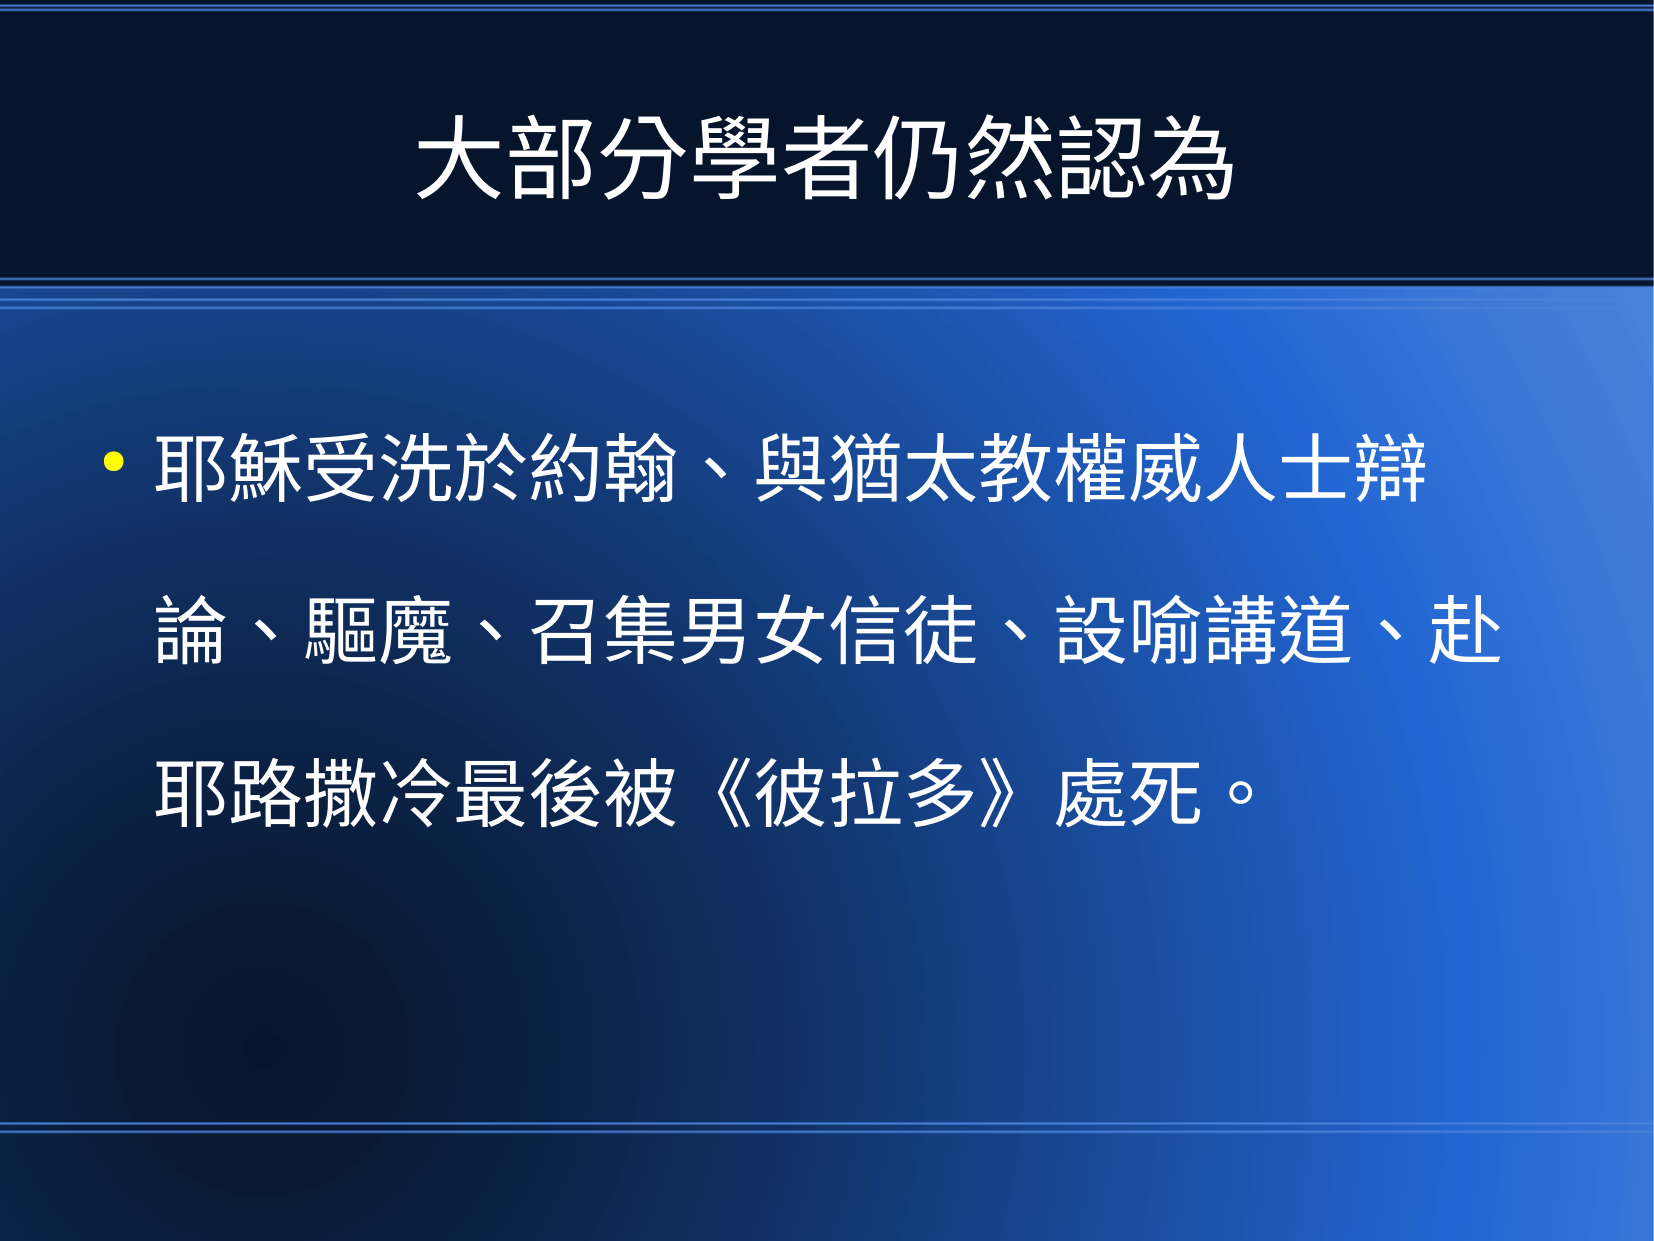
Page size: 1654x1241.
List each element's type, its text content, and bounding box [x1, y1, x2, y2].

list 耶穌受洗於約翰、與猶太教權威人士辯論、驅魔、召集男女信徒、設喻講道、赴耶路撒冷最後被《彼拉多》處死。 [82, 355, 1571, 1241]
title 大部分學者仍然認為 [82, 49, 1571, 257]
picture [0, 0, 1654, 1241]
